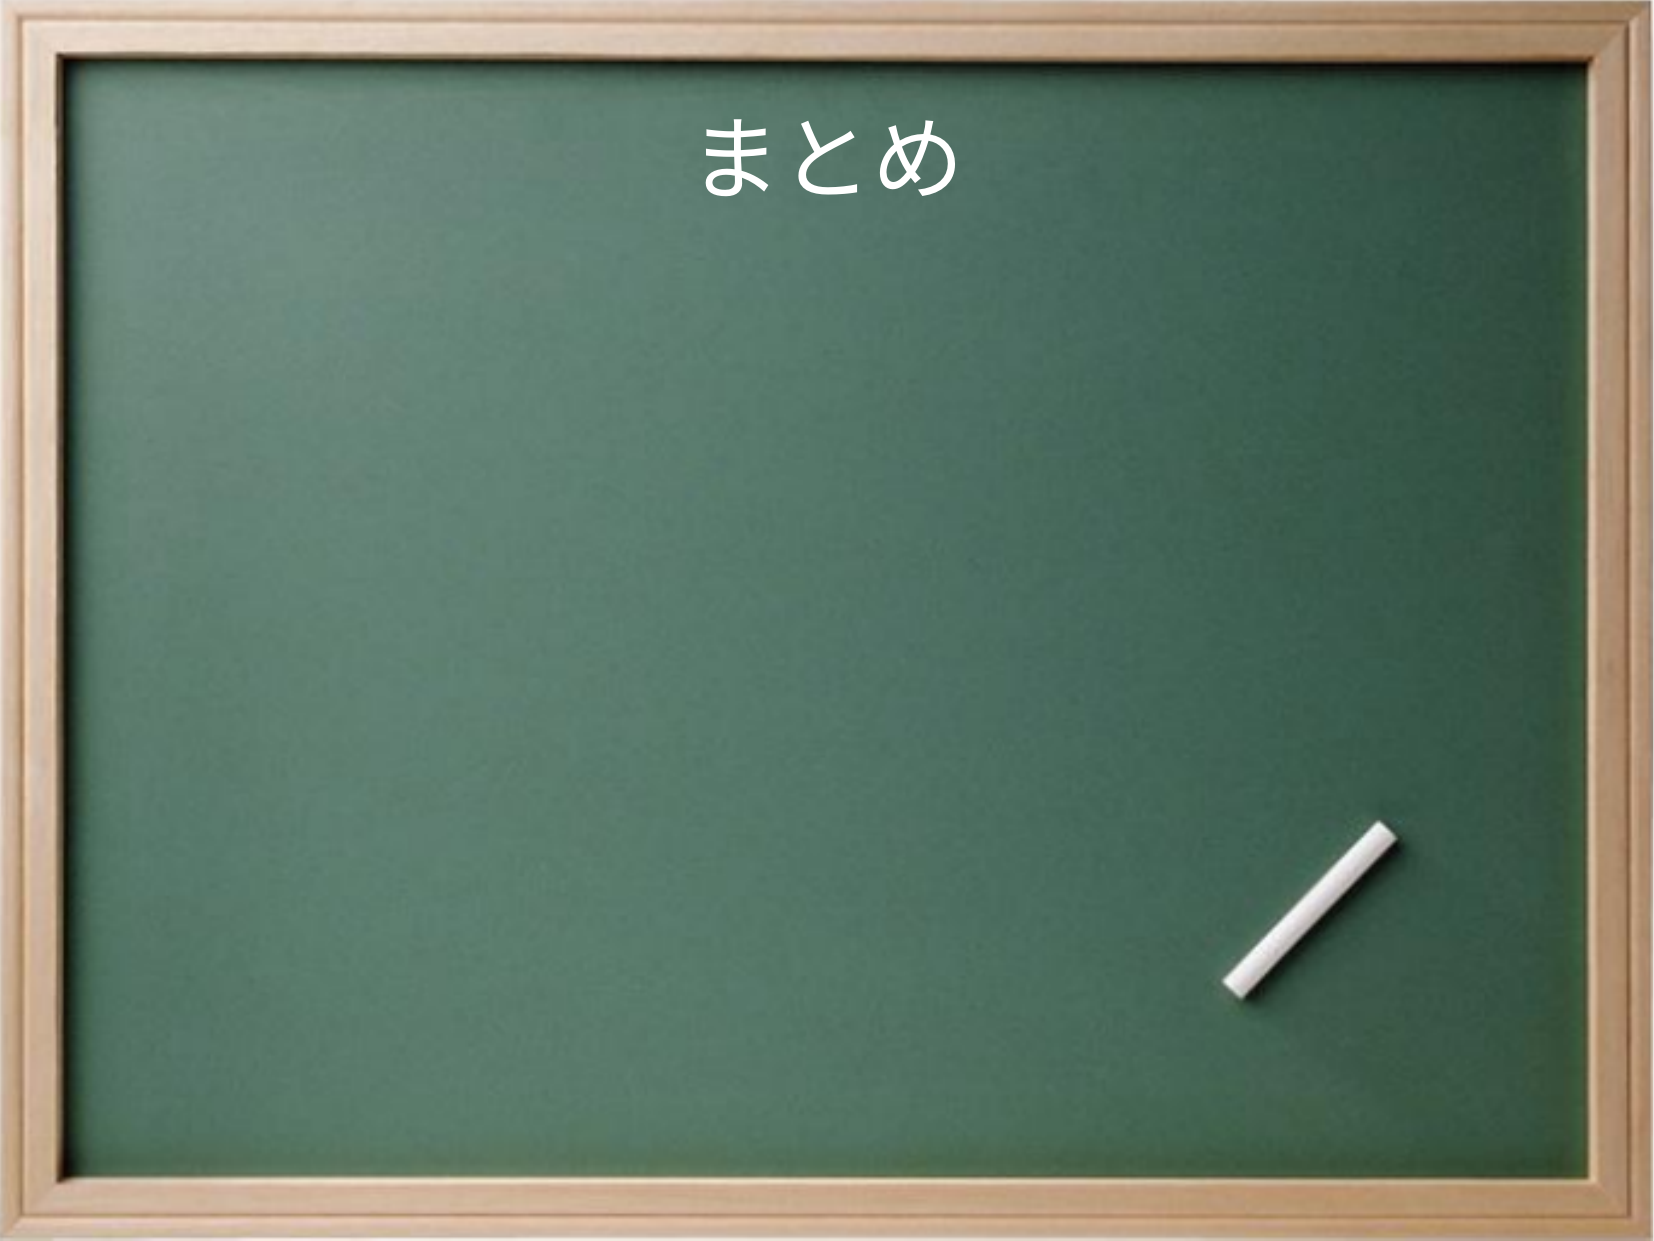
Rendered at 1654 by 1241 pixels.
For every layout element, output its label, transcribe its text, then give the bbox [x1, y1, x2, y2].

picture [0, 0, 1654, 1241]
title まとめ [82, 49, 1571, 257]
